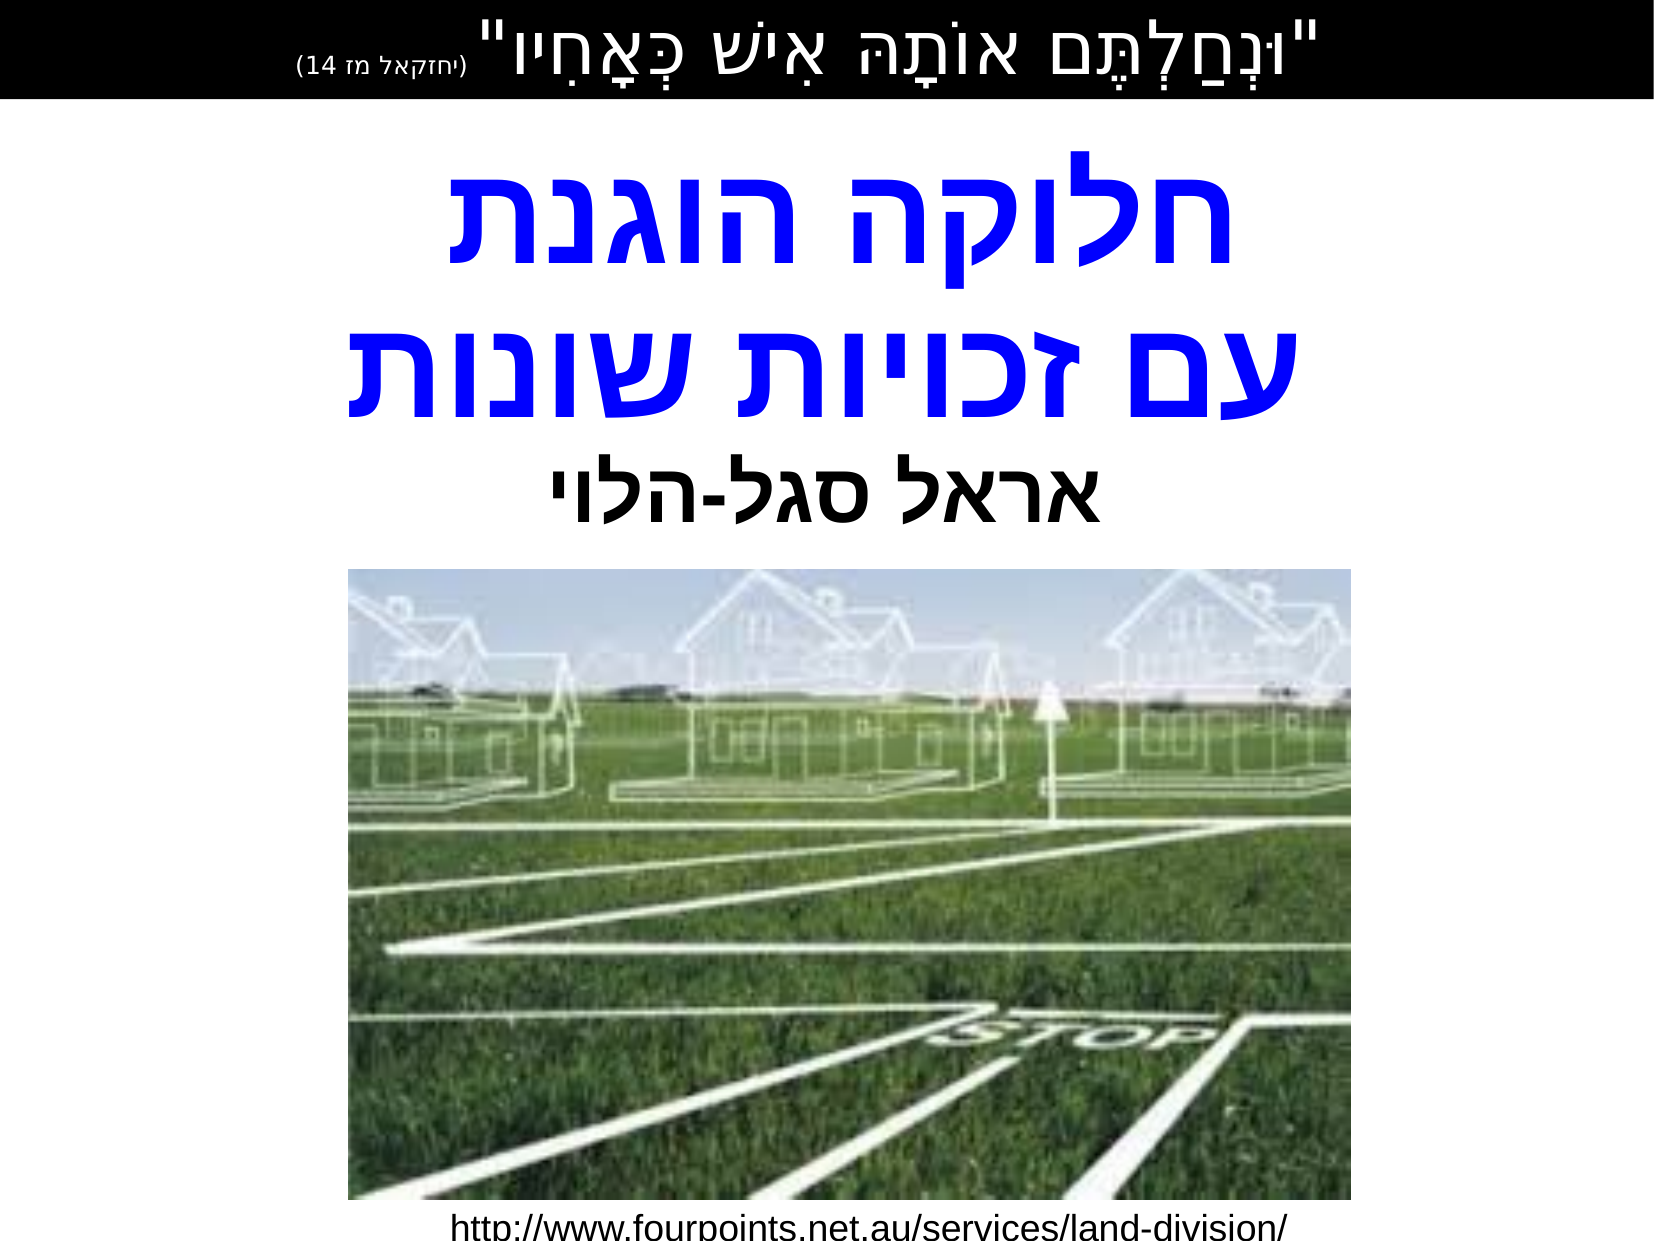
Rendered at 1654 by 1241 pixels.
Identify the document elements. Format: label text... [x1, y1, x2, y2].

text_box http://www.fourpoints.net.au/services/land-division/ [435, 1200, 1304, 1241]
title חלוקה הוגנת עם זכויות שונות אראל סגל-הלוי [30, 139, 1621, 541]
picture [348, 569, 1351, 1201]
text_box "וּנְחַלְתֶּם אוֹתָהּ אִישׁ כְּאָחִיו" (יחזקאל מז 14) [0, 0, 1654, 100]
